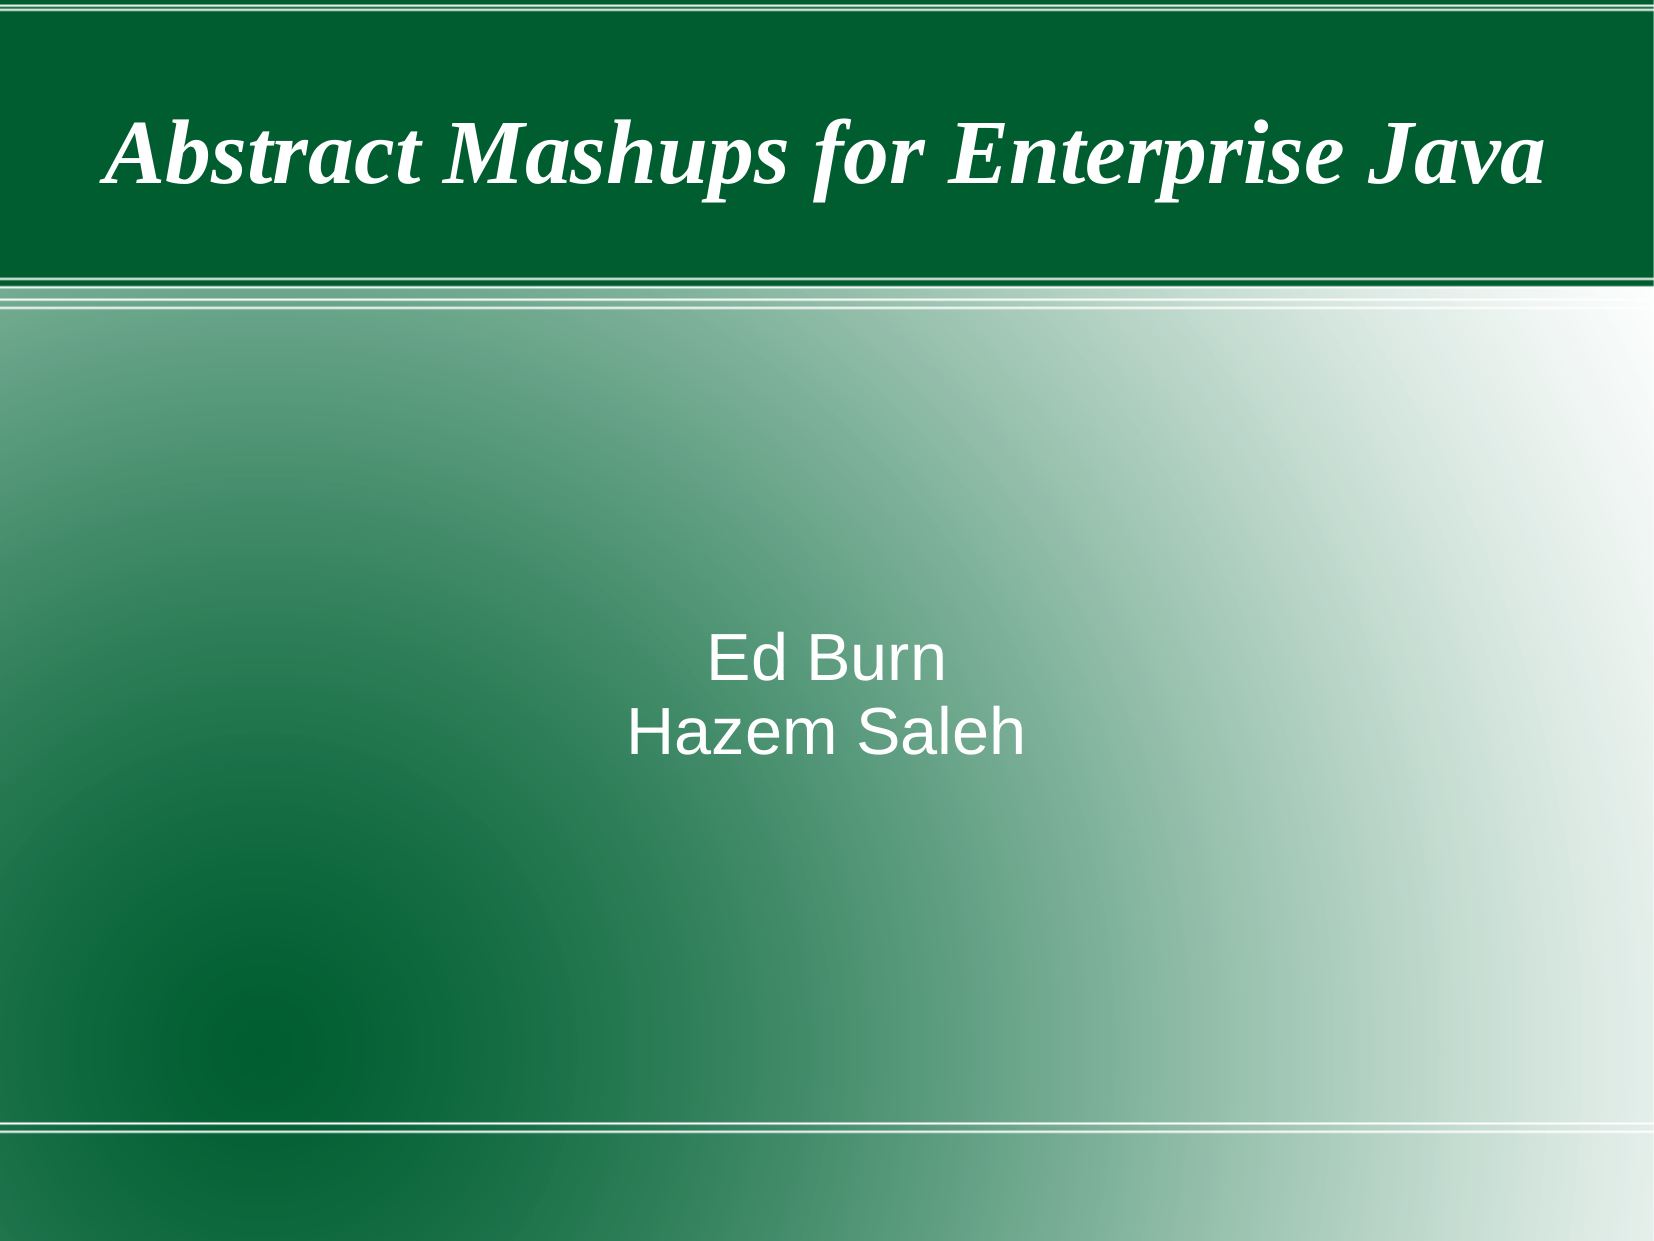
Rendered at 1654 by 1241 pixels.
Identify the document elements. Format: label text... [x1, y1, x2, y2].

title Abstract Mashups for Enterprise Java [82, 49, 1571, 257]
subtitle Ed Burn Hazem Saleh [82, 337, 1571, 1052]
picture [0, 0, 1654, 1241]
